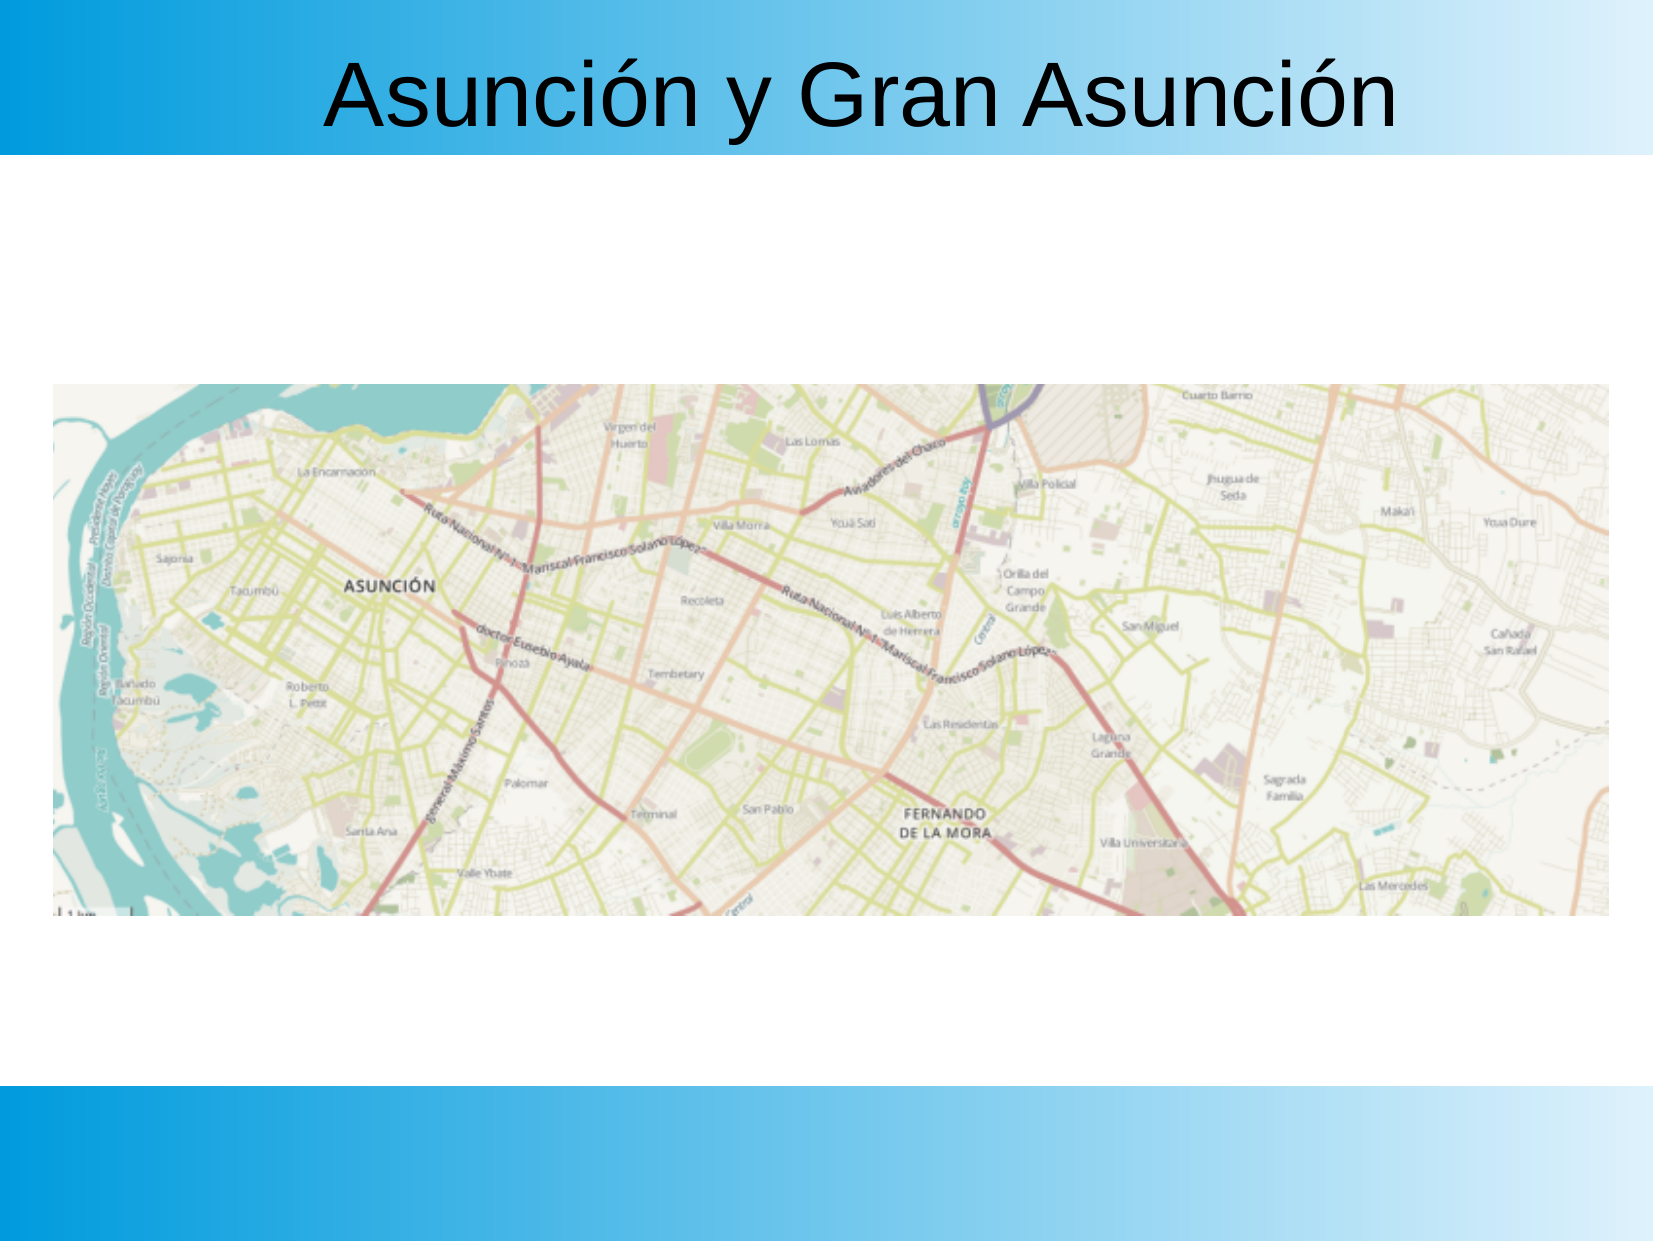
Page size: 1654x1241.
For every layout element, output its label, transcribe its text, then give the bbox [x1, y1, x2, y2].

picture [53, 384, 1609, 916]
text_box Asunción y Gran Asunción [224, 42, 1501, 249]
